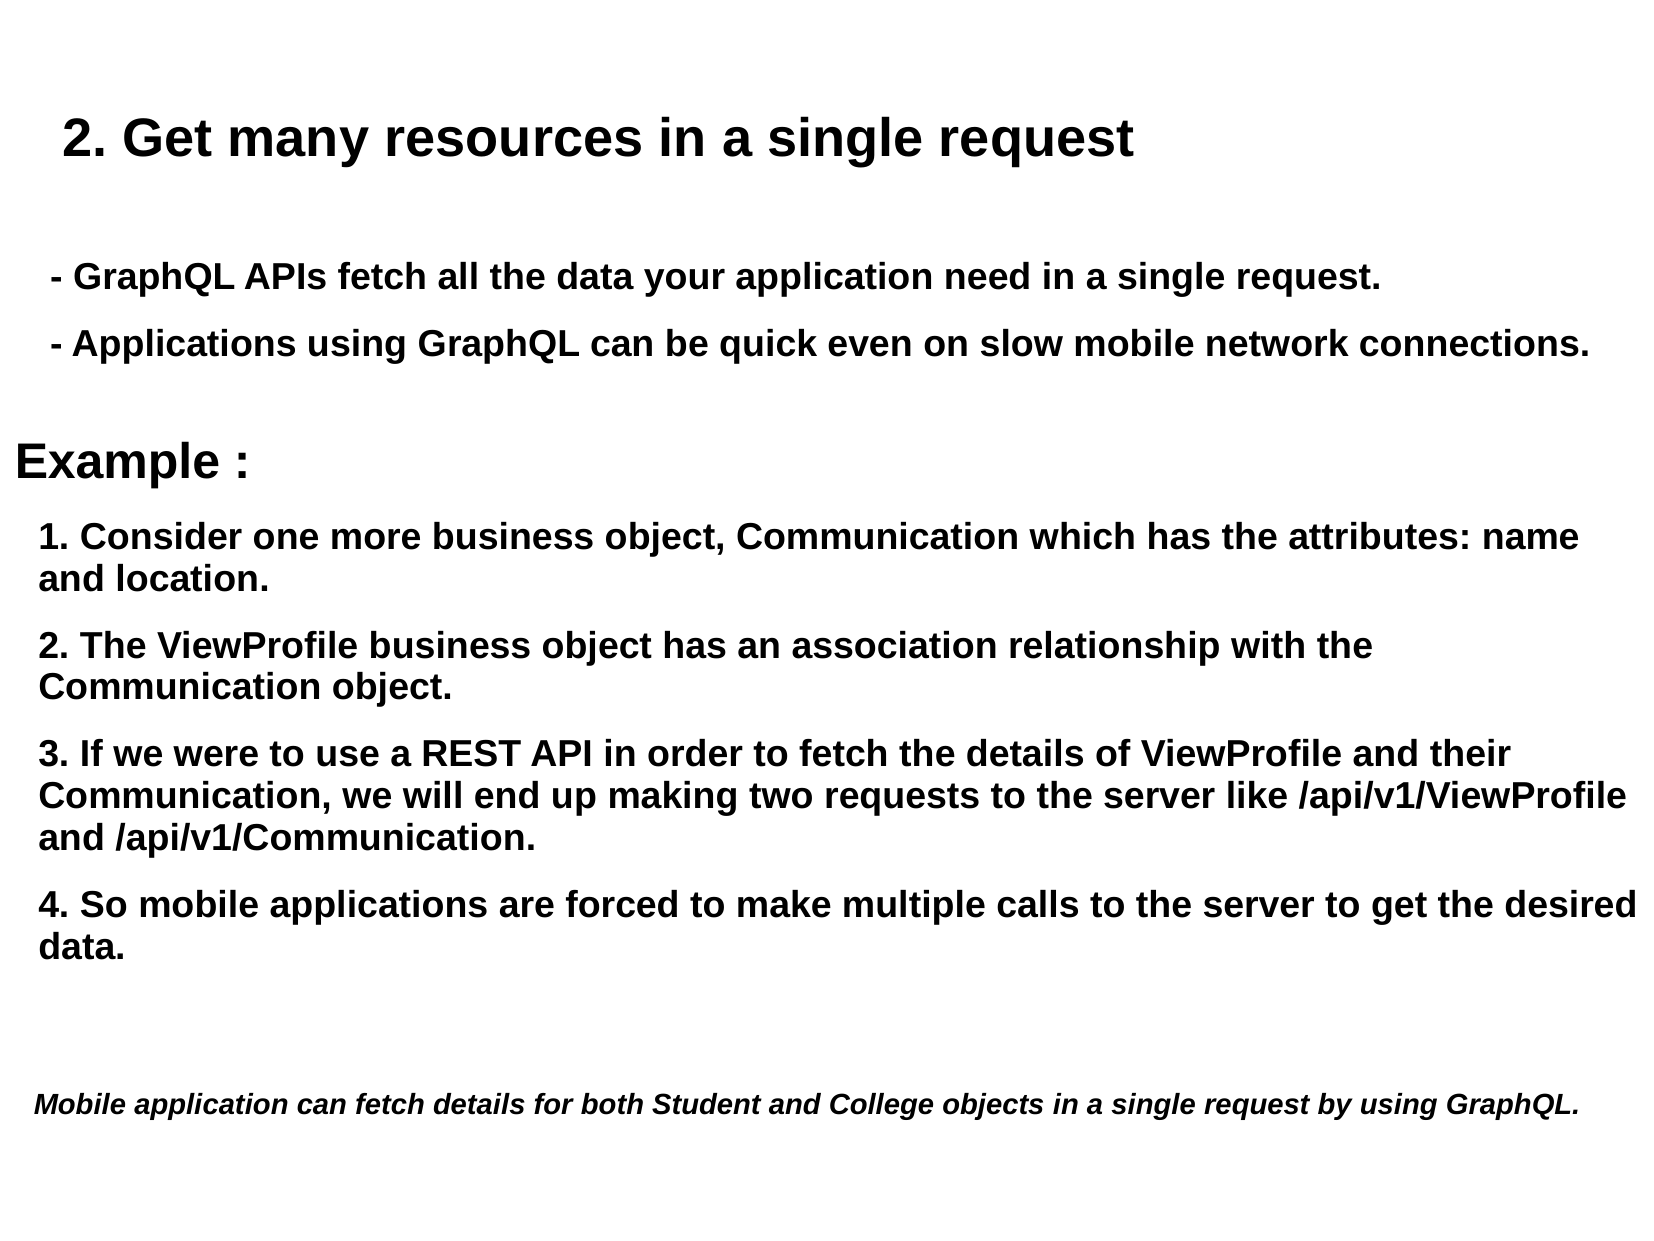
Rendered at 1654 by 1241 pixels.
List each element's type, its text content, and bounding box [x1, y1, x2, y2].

text_box 2. Get many resources in a single request [47, 100, 1571, 176]
text_box 1. Consider one more business object, Communication which has the attributes: name and location. 2. The ViewProfile business object has an association relationship with the Communication object. 3. If we were to use a REST API in order to fetch the details of ViewProfile and their Communication, we will end up making two requests to the server like /api/v1/ViewProfile and /api/v1/Communication. 4. So mobile applications are forced to make multiple calls to the server to get the desired data. [23, 507, 1654, 1004]
text_box - GraphQL APIs fetch all the data your application need in a single request. - Applications using GraphQL can be quick even on slow mobile network connections. [35, 248, 1649, 390]
text_box Example : [0, 425, 331, 497]
text_box Mobile application can fetch details for both Student and College objects in a single request by using GraphQL. [18, 1080, 1630, 1182]
